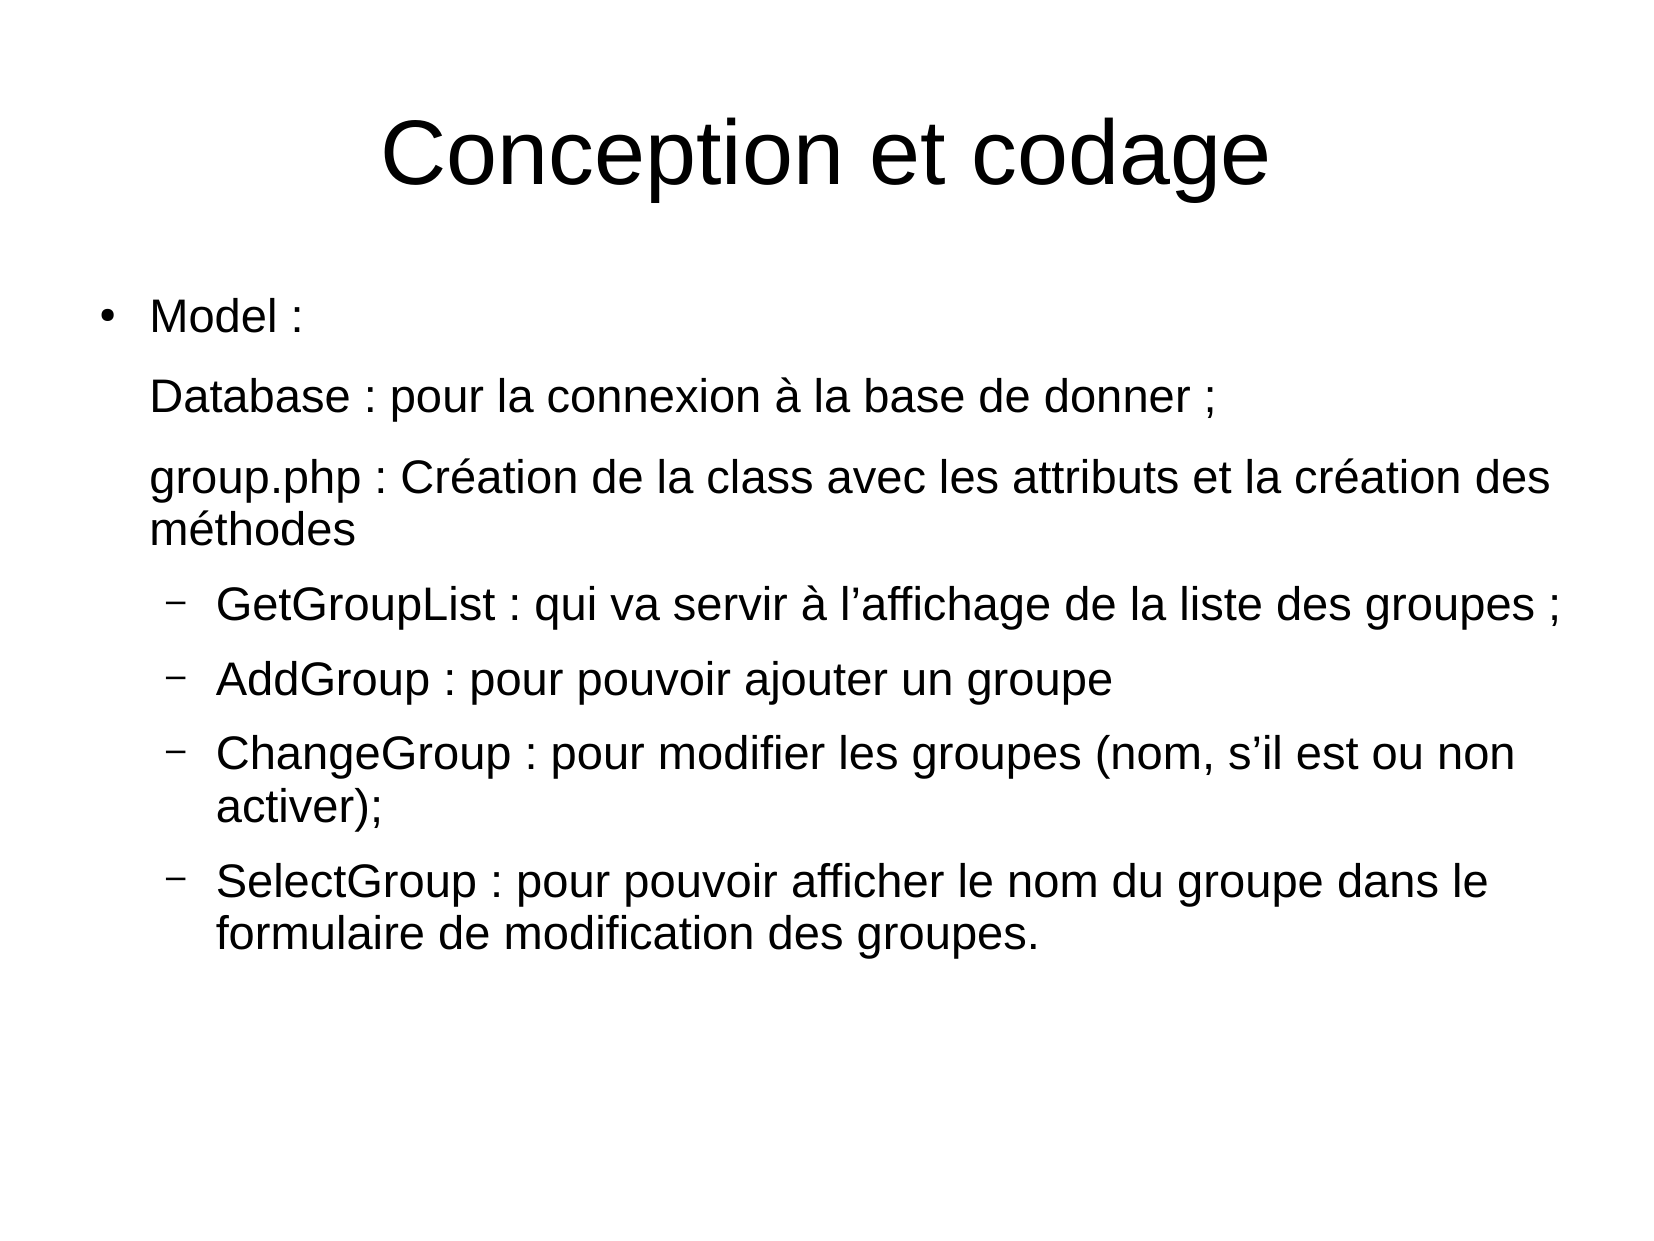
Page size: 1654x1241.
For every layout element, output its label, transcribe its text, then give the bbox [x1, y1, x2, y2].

list Model : Database : pour la connexion à la base de donner ; group.php : Création de la class avec les attributs et la création des méthodes GetGroupList : qui va servir à l’affichage de la liste des groupes ; AddGroup : pour pouvoir ajouter un groupe ChangeGroup : pour modifier les groupes (nom, s’il est ou non activer); SelectGroup : pour pouvoir afficher le nom du groupe dans le formulaire de modification des groupes. [82, 290, 1571, 1010]
title Conception et codage [82, 49, 1571, 257]
